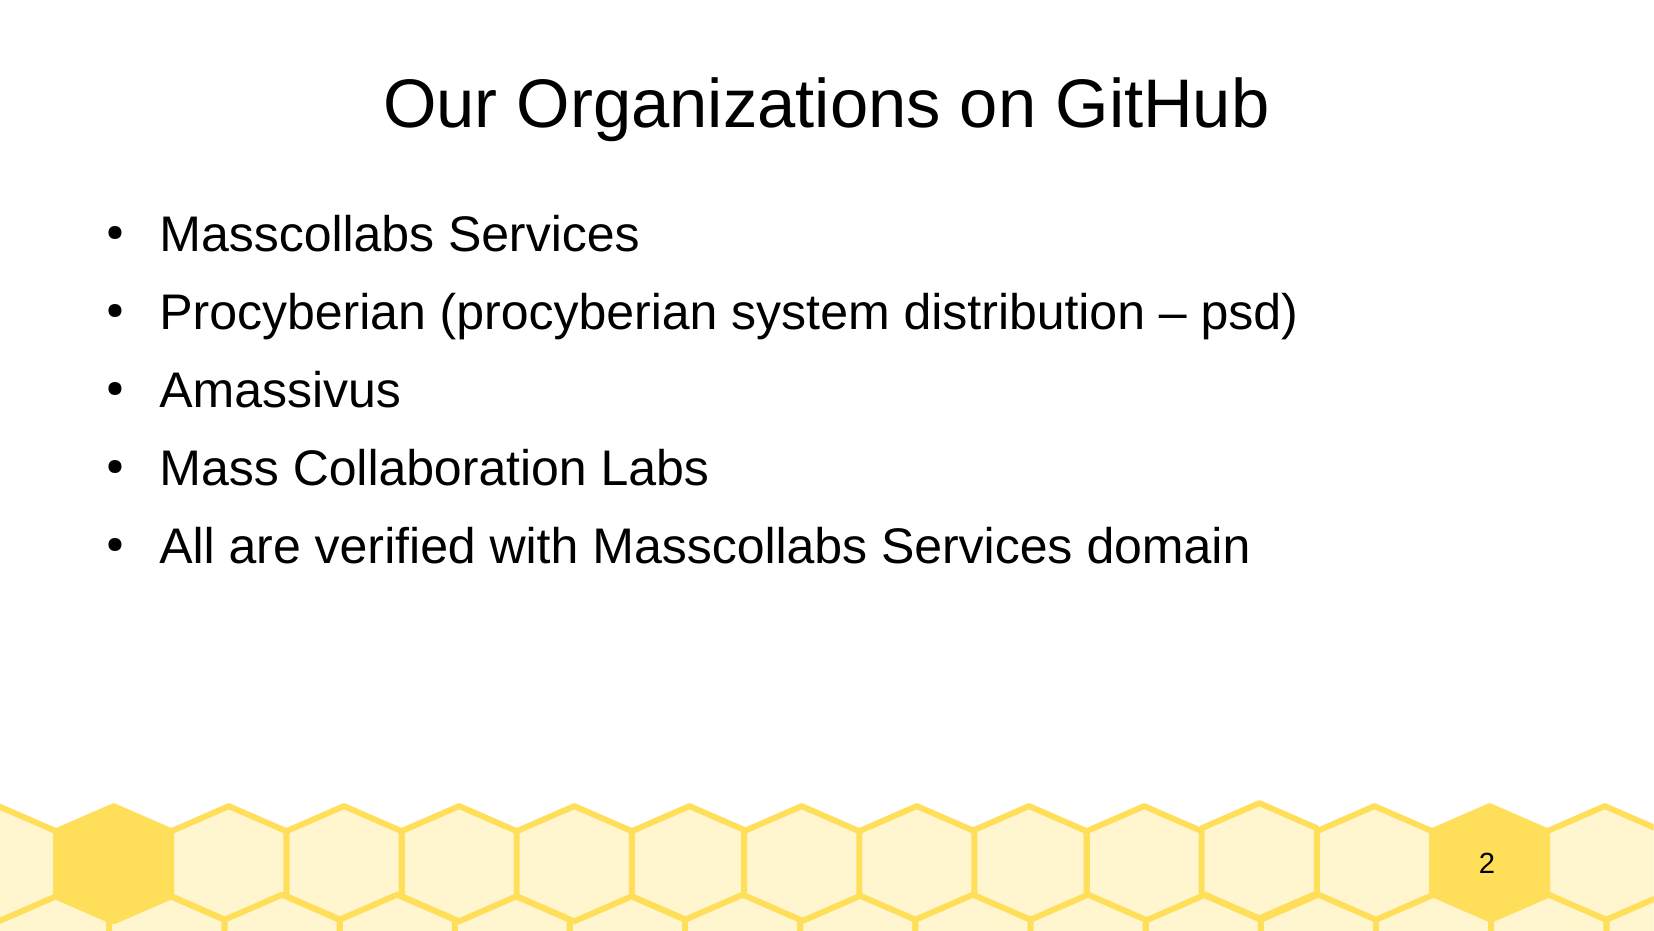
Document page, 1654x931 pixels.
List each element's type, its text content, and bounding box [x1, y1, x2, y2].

list Masscollabs Services Procyberian (procyberian system distribution – psd) Amassivus Mass Collaboration Labs All are verified with Masscollabs Services domain [88, 206, 1565, 739]
title Our Organizations on GitHub [88, 29, 1565, 178]
